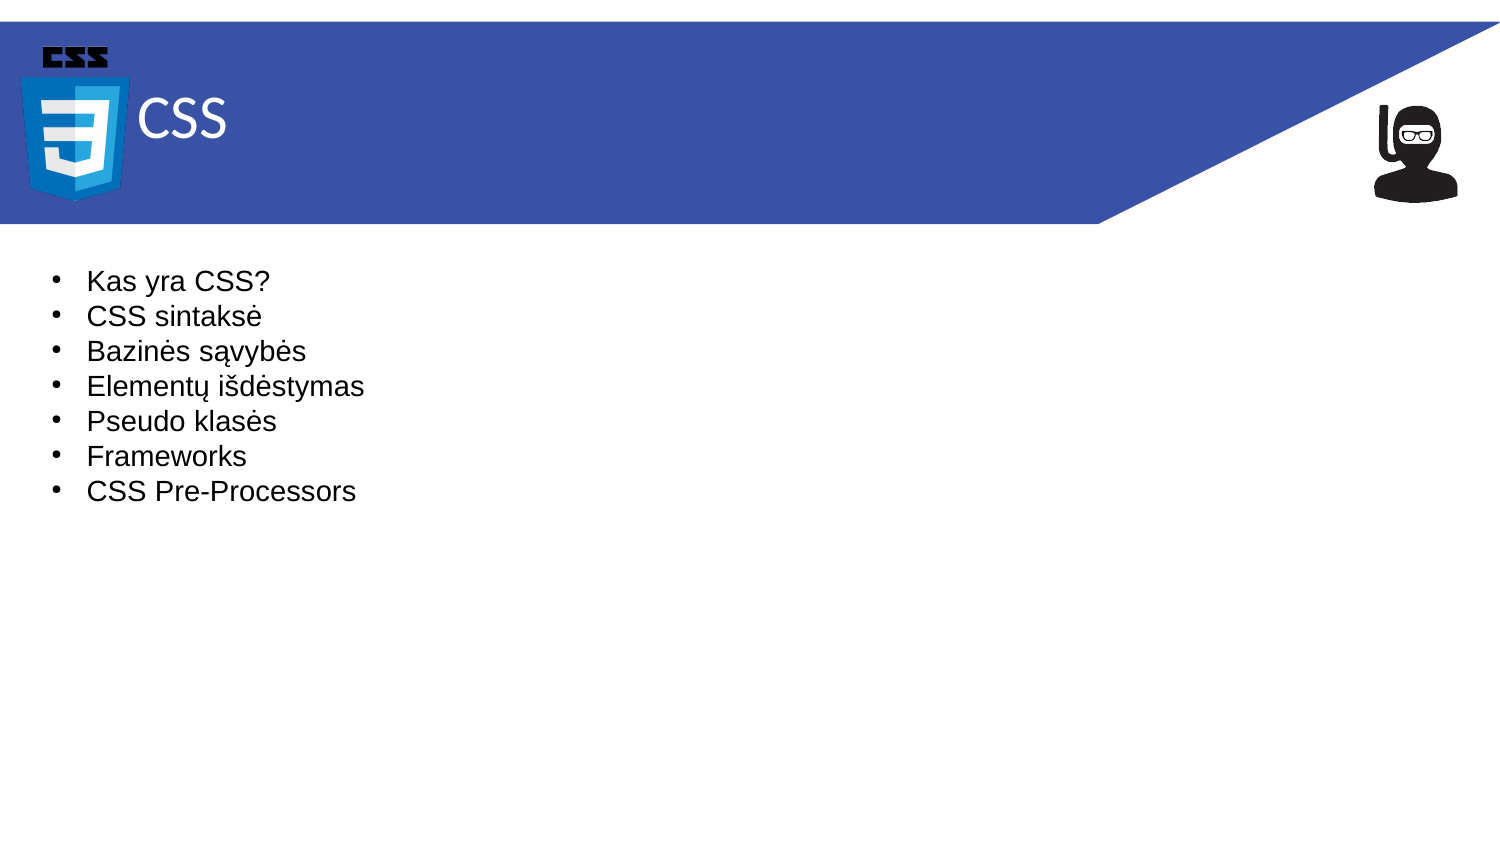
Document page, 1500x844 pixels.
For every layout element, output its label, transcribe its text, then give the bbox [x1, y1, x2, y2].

picture [20, 46, 130, 201]
text_box [1096, 167, 1500, 227]
picture [1326, 167, 1500, 211]
text_box Kas yra CSS? CSS sintaksė Bazinės sąvybės Elementų išdėstymas Pseudo klasės Frameworks CSS Pre-Processors [36, 247, 1389, 789]
title CSS [122, 72, 1500, 167]
text_box [1404, 23, 1500, 72]
